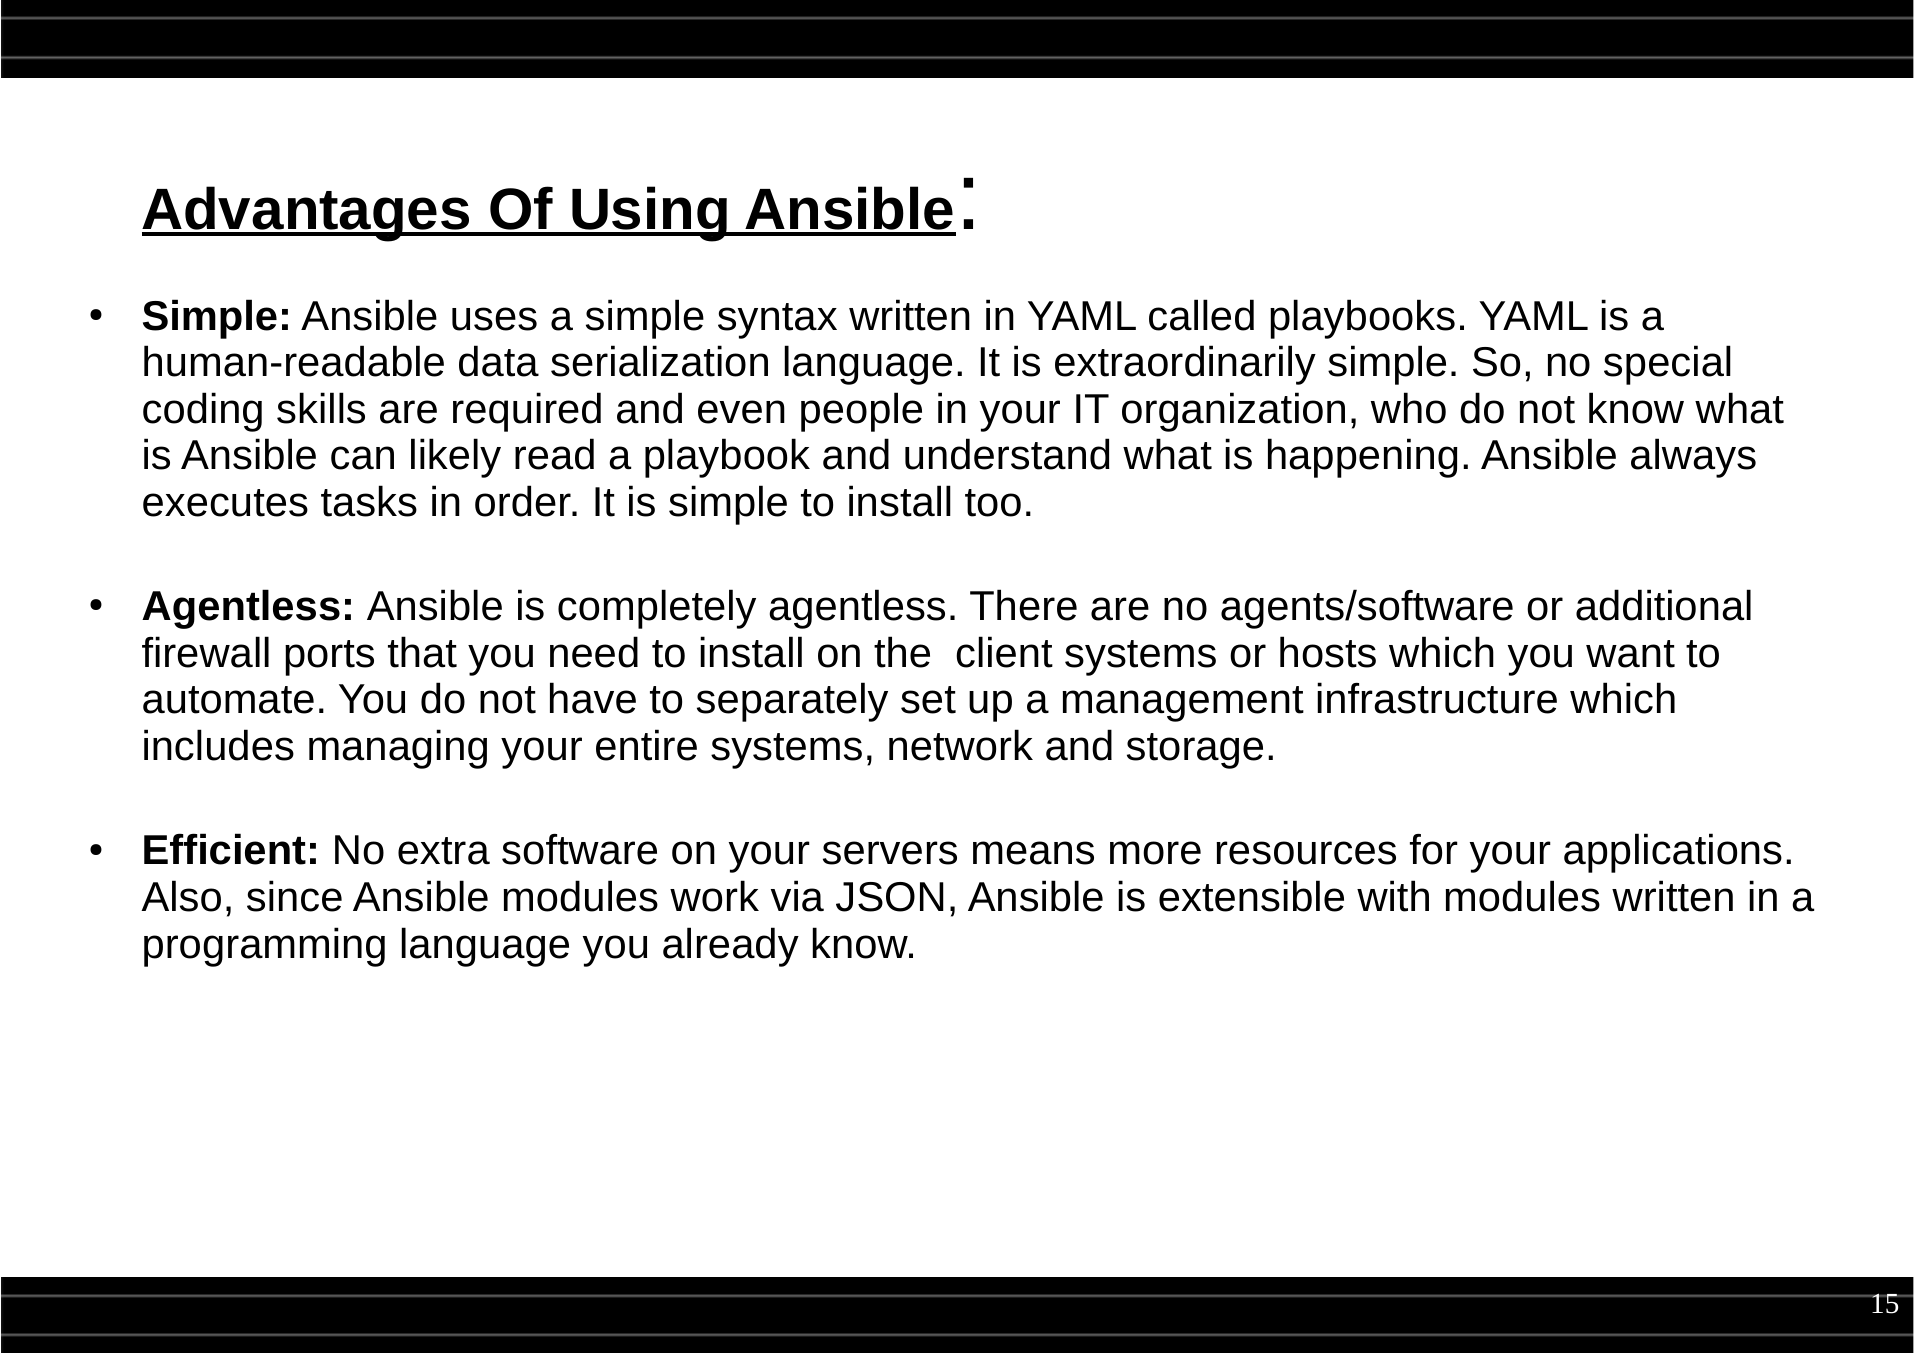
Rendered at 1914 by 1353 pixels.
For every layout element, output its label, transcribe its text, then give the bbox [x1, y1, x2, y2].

picture [1, 1277, 1914, 1353]
picture [1, 0, 1914, 78]
list Advantages Of Using Ansible: Simple: Ansible uses a simple syntax written in YAML called playbooks. YAML is a human-readable data serialization language. It is extraordinarily simple. So, no special coding skills are required and even people in your IT organization, who do not know what is Ansible can likely read a playbook and understand what is happening. Ansible always executes tasks in order. It is simple to install too. Agentless: Ansible is completely agentless. There are no agents/software or additional firewall ports that you need to install on the client systems or hosts which you want to automate. You do not have to separately set up a management infrastructure which includes managing your entire systems, network and storage. Efficient: No extra software on your servers means more resources for your applications. Also, since Ansible modules work via JSON, Ansible is extensible with modules written in a programming language you already know. [70, 141, 1818, 1229]
